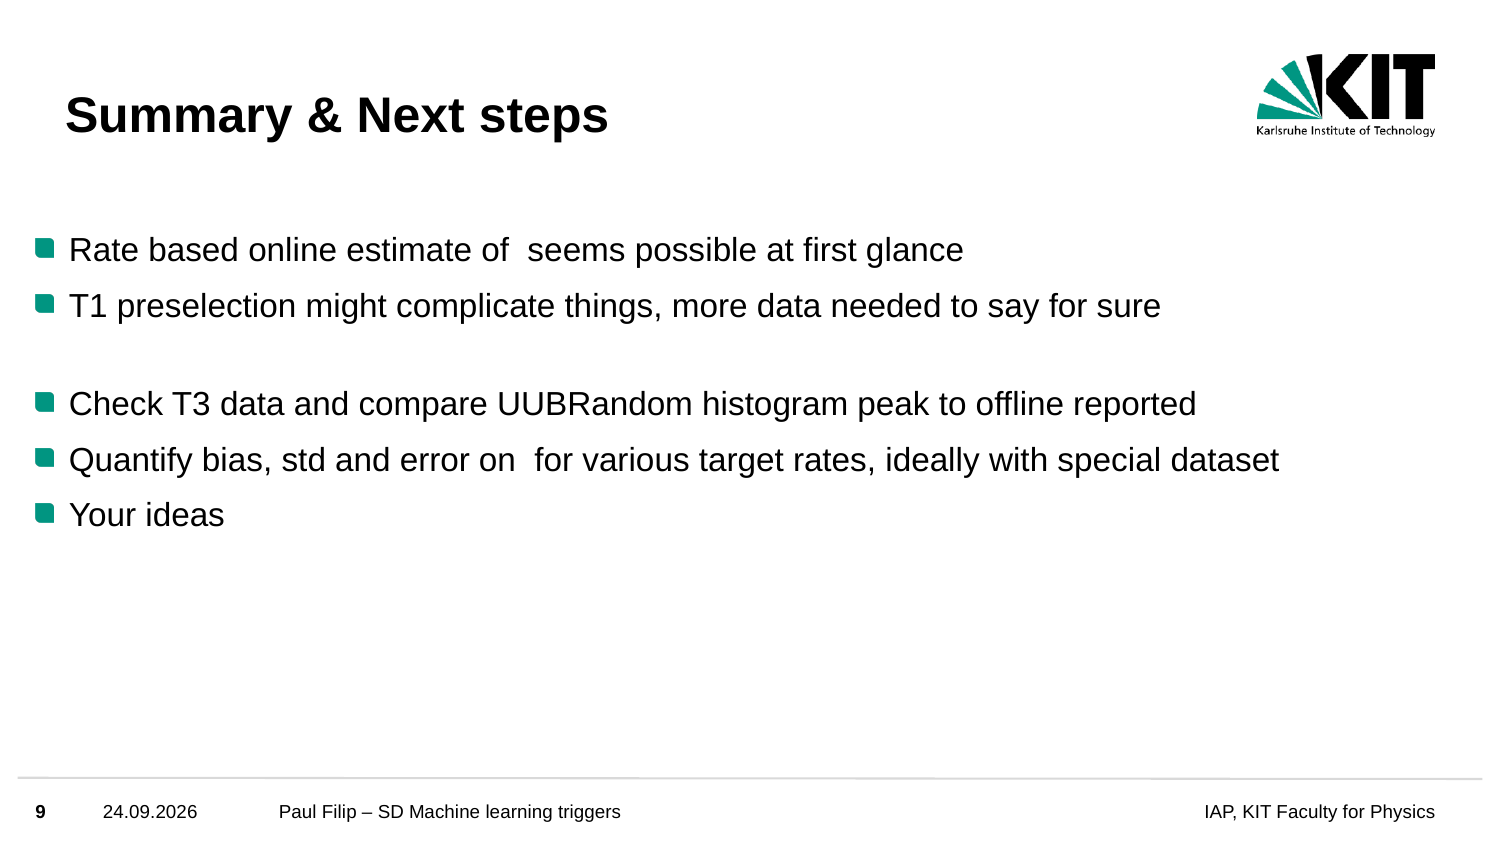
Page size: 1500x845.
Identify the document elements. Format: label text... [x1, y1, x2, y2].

picture [1257, 54, 1435, 137]
list Rate based online estimate of seems possible at first glance T1 preselection might complicate things, more data needed to say for sure Check T3 data and compare UUBRandom histogram peak to offline reported Quantify bias, std and error on for various target rates, ideally with special dataset Your ideas [35, 233, 1428, 777]
slide_number 03.02.2024 [102, 778, 272, 844]
slide_number <number> [35, 778, 89, 844]
title Summary & Next steps [64, 48, 1192, 144]
